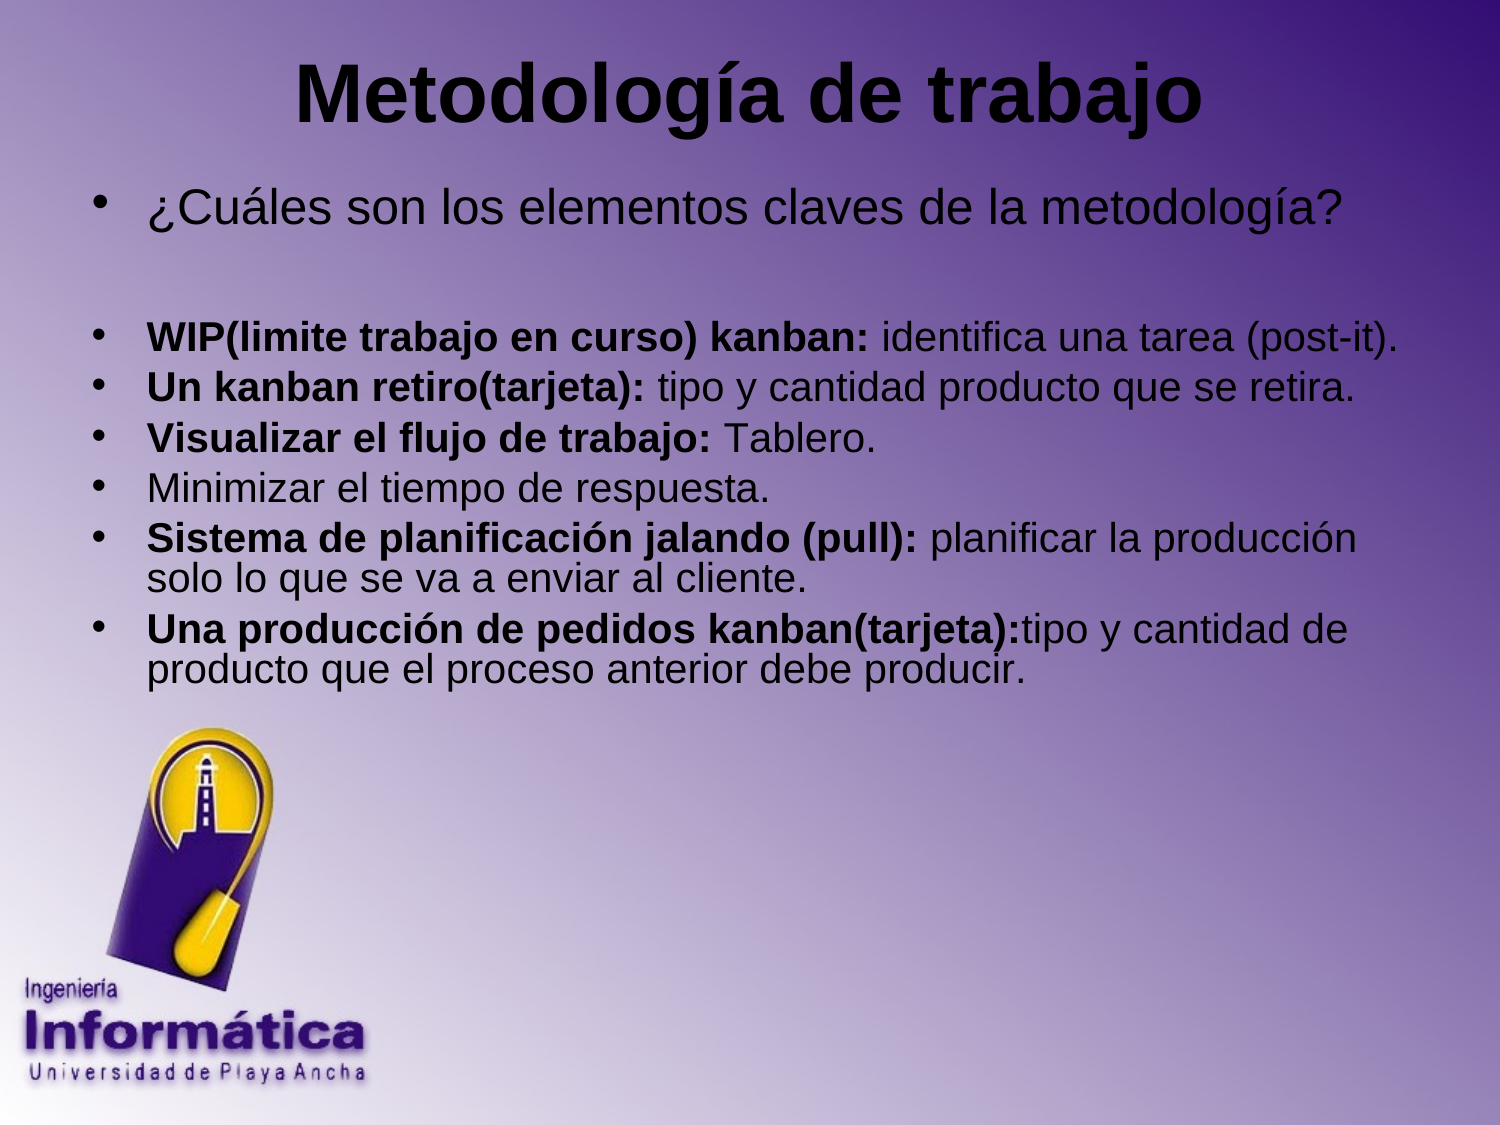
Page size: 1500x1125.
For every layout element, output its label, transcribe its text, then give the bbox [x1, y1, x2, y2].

title Metodología de trabajo [75, 31, 1426, 247]
picture [0, 0, 1500, 1125]
list ¿Cuáles son los elementos claves de la metodología? WIP(limite trabajo en curso) kanban: identifica una tarea (post-it). Un kanban retiro(tarjeta): tipo y cantidad producto que se retira. Visualizar el flujo de trabajo: Tablero. Minimizar el tiempo de respuesta. Sistema de planificación jalando (pull): planificar la producción solo lo que se va a enviar al cliente. Una producción de pedidos kanban(tarjeta):tipo y cantidad de producto que el proceso anterior debe producir. [76, 172, 1427, 916]
